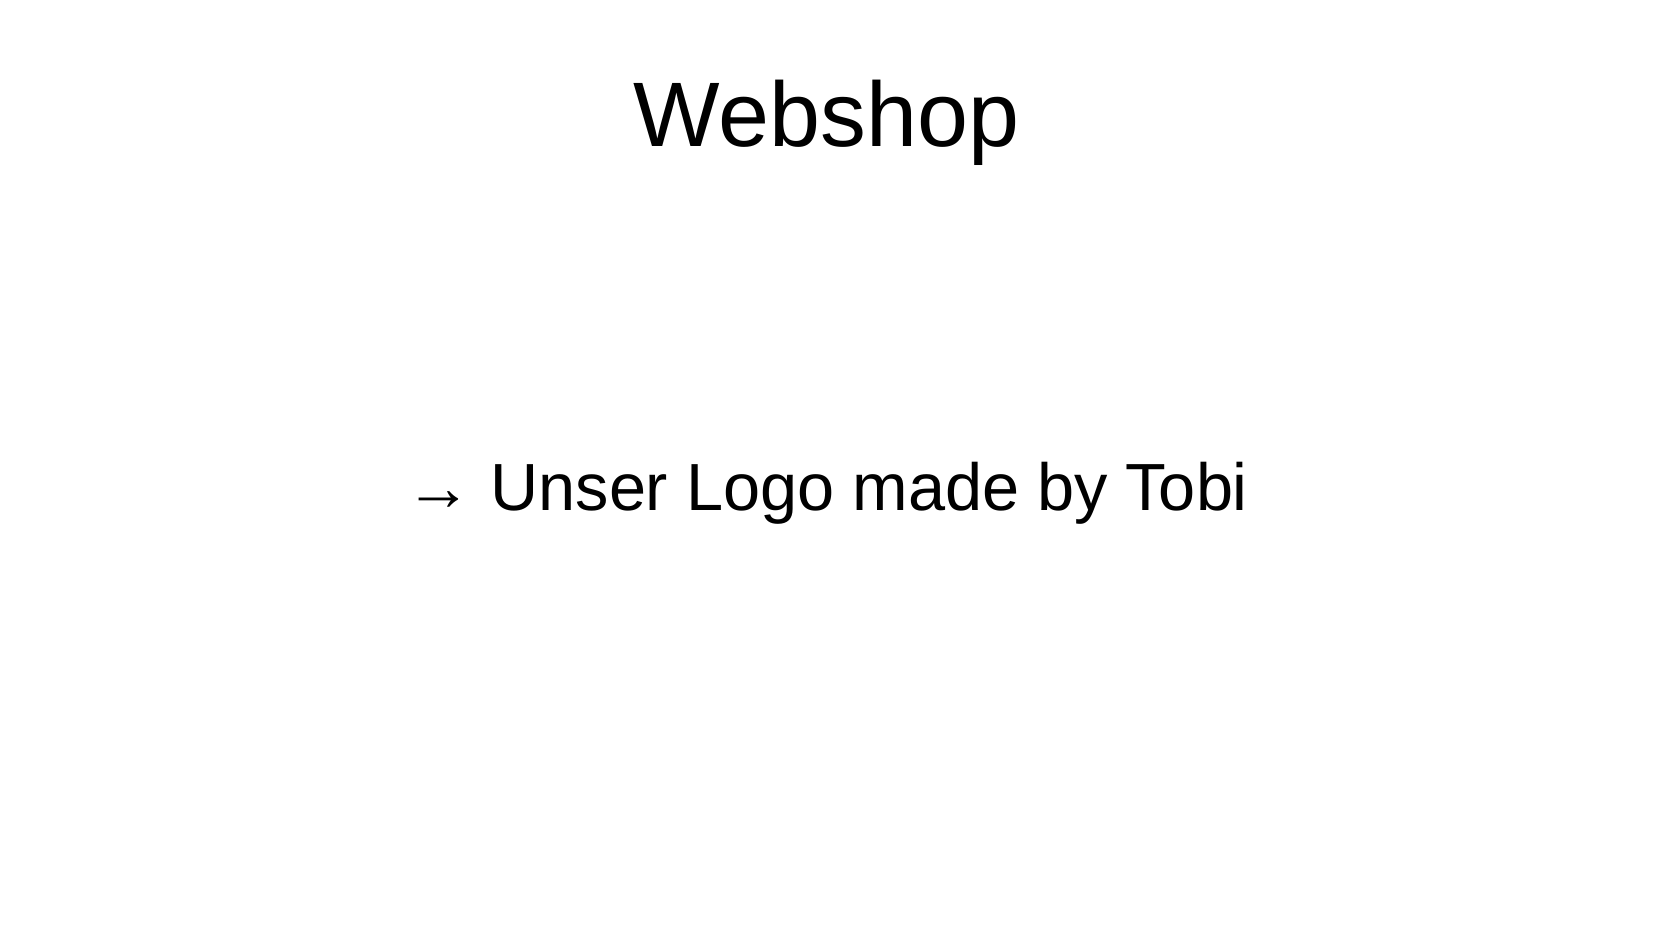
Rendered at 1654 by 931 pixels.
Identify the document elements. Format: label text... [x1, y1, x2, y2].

subtitle → Unser Logo made by Tobi [82, 217, 1571, 758]
title Webshop [82, 37, 1571, 193]
